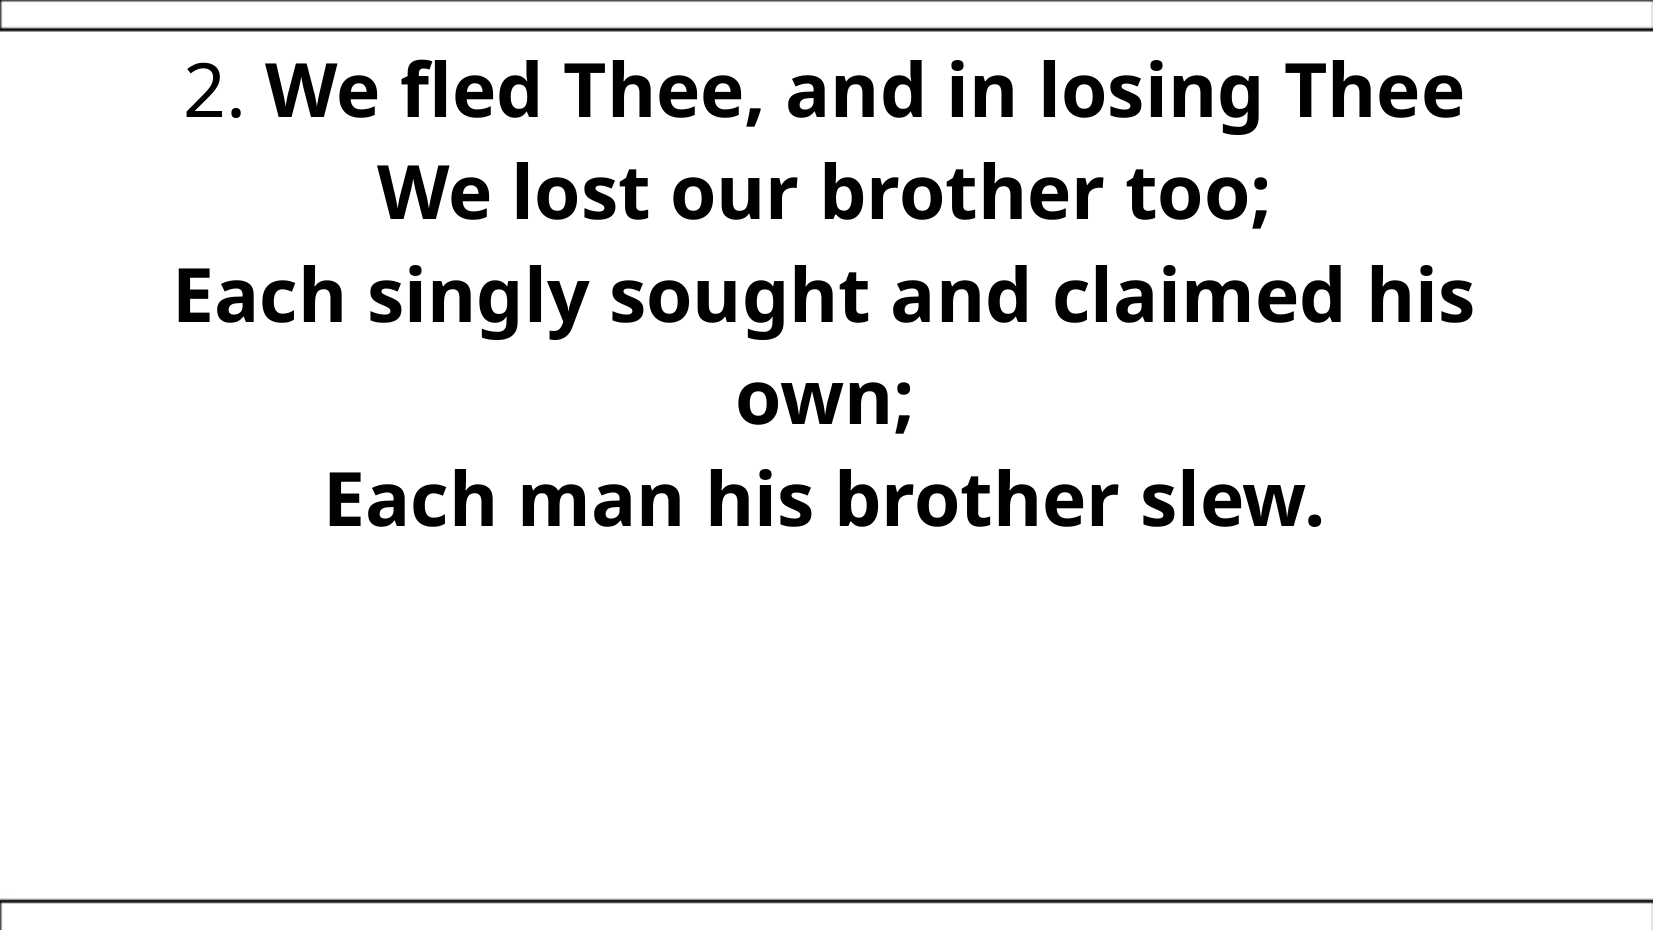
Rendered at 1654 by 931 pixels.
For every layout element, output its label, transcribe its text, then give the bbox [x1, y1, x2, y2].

text_box 2. We fled Thee, and in losing Thee We lost our brother too; Each singly sought and claimed his own; Each man his brother slew. [75, 30, 1576, 445]
picture [0, 0, 1653, 930]
